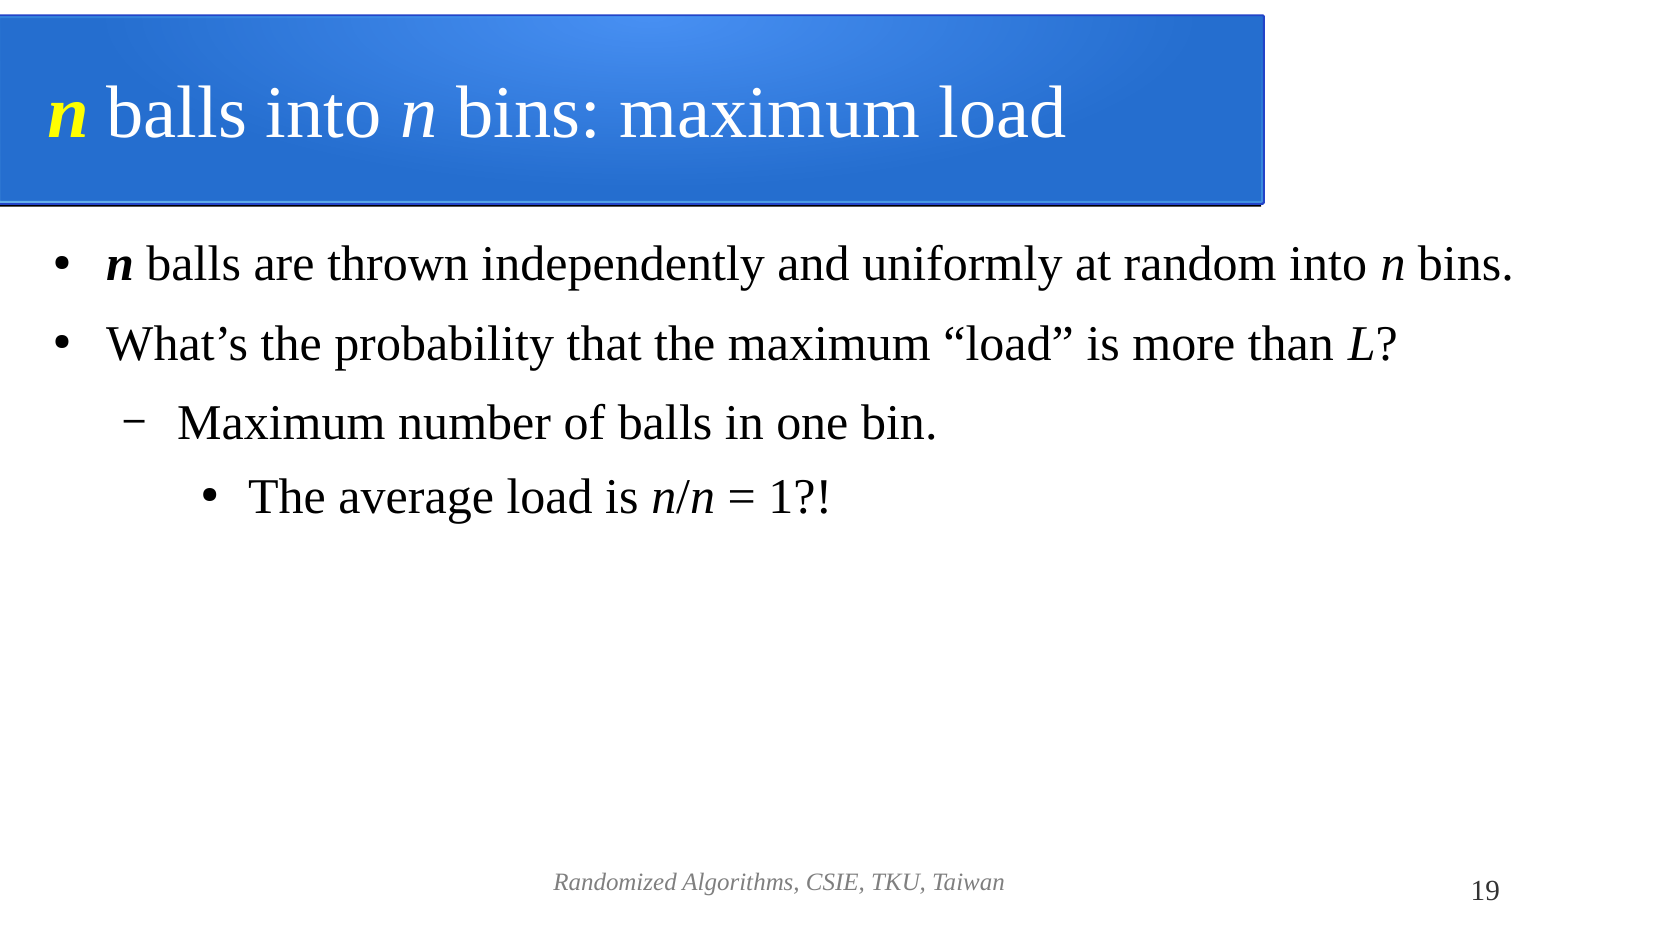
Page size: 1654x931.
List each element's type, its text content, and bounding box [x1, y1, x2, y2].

title n balls into n bins: maximum load [47, 35, 1199, 189]
list n balls are thrown independently and uniformly at random into n bins. What’s the probability that the maximum “load” is more than L? Maximum number of balls in one bin. The average load is n/n = 1?! [35, 236, 1524, 776]
